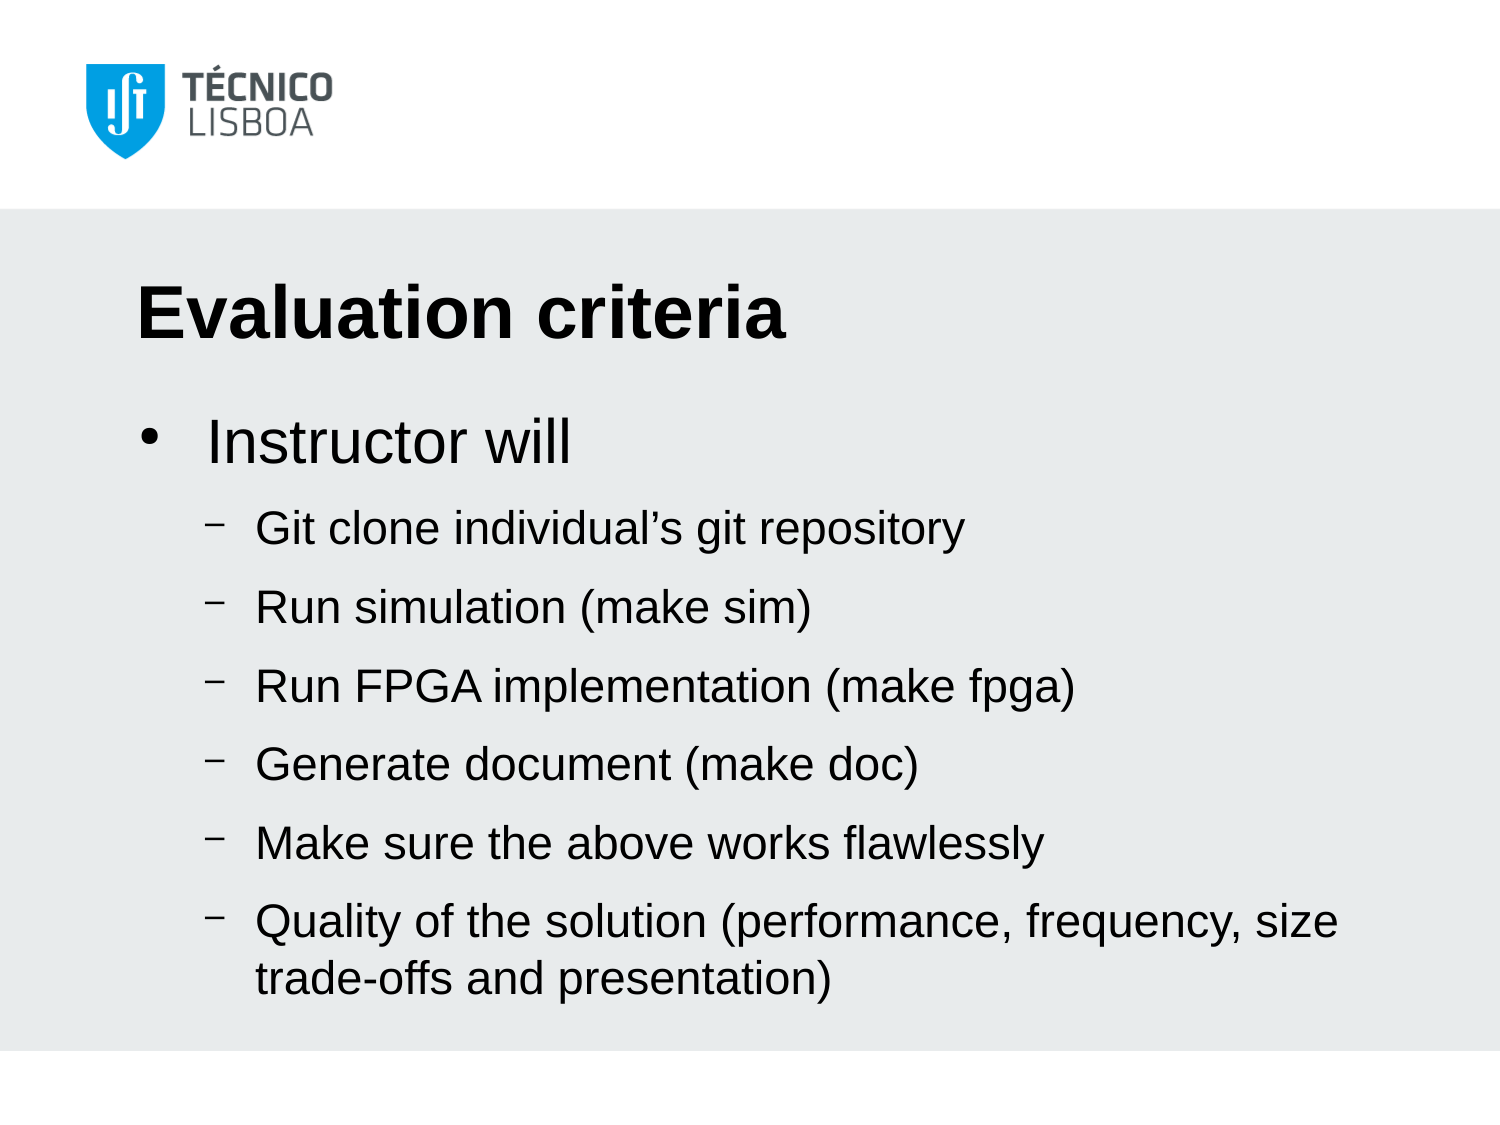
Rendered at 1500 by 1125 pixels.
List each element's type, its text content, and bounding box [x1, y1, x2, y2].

list Instructor will Git clone individual’s git repository Run simulation (make sim) Run FPGA implementation (make fpga) Generate document (make doc) Make sure the above works flawlessly Quality of the solution (performance, frequency, size trade-offs and presentation) [121, 400, 1378, 1005]
picture [0, 0, 1500, 1125]
title Evaluation criteria [121, 237, 1378, 381]
